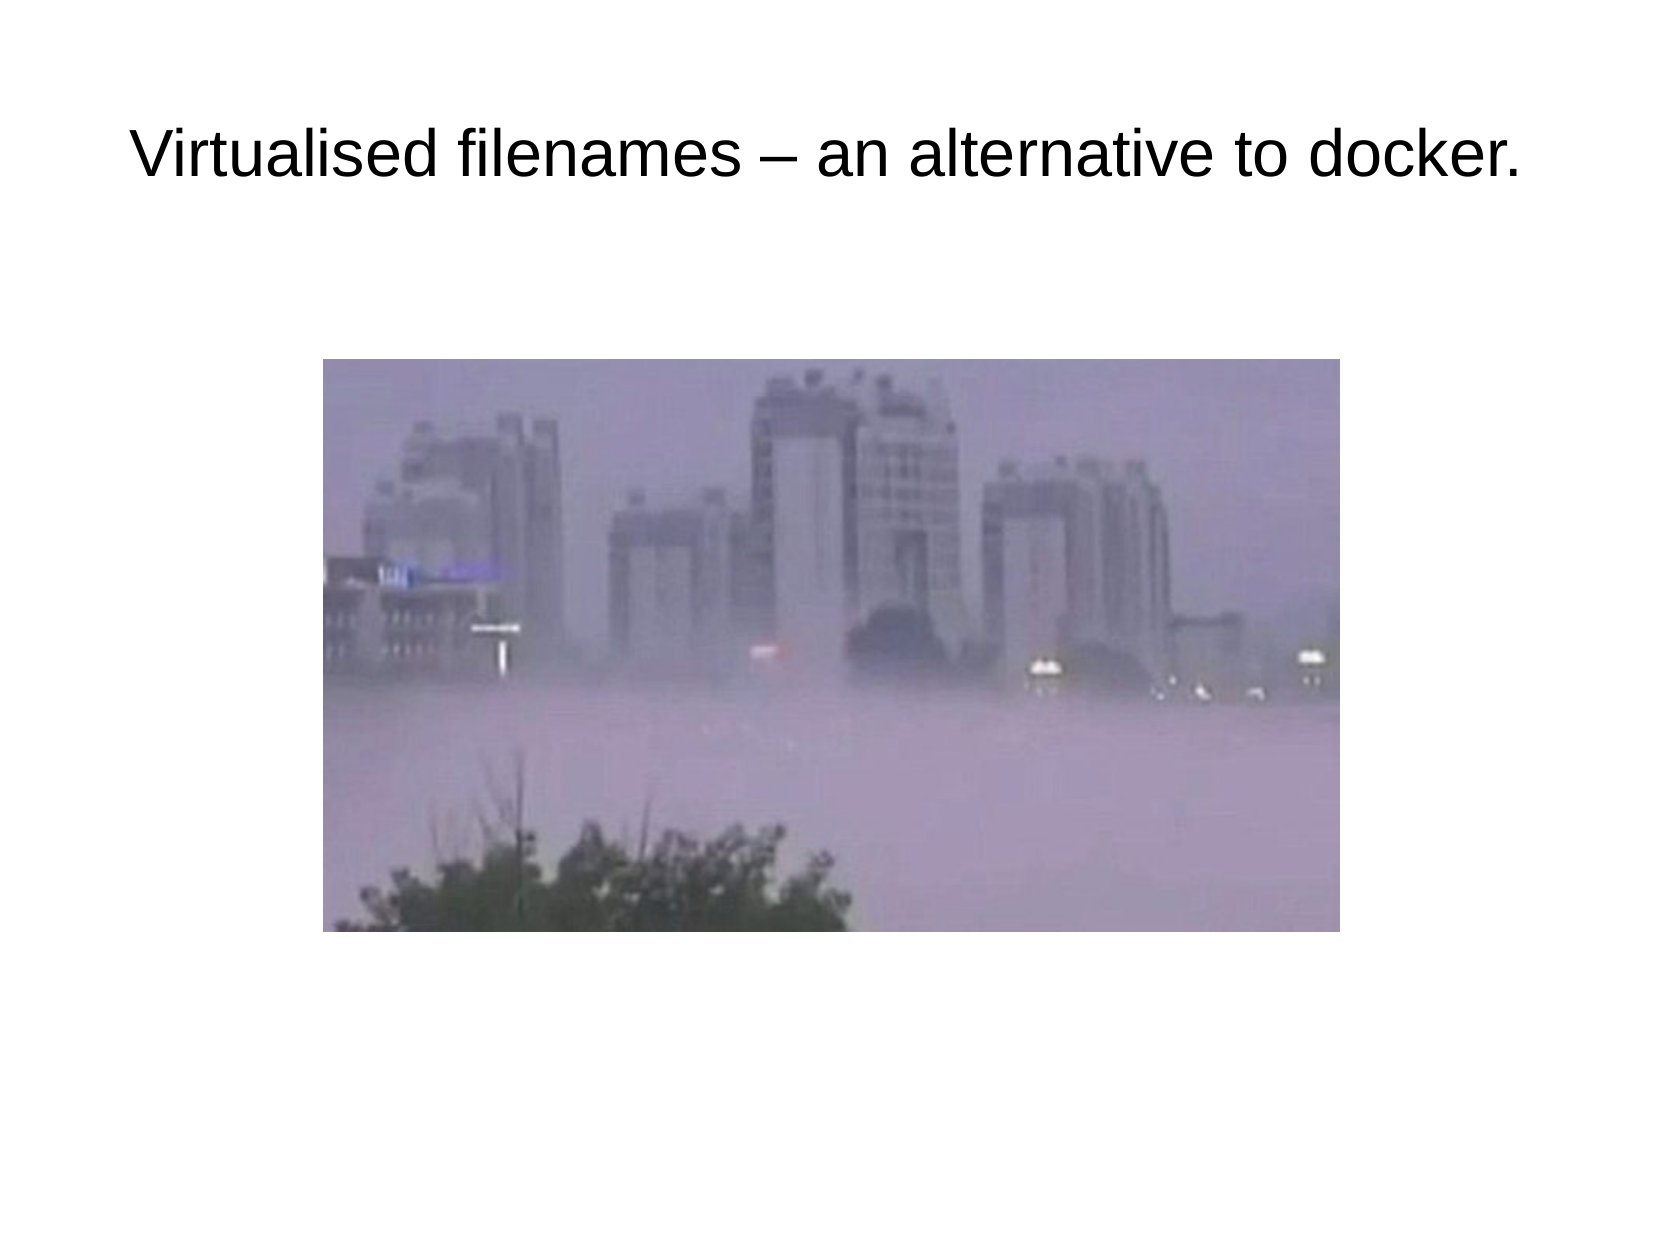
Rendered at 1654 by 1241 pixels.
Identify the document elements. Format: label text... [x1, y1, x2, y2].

title Virtualised filenames – an alternative to docker. [82, 49, 1571, 257]
picture [323, 359, 1340, 932]
